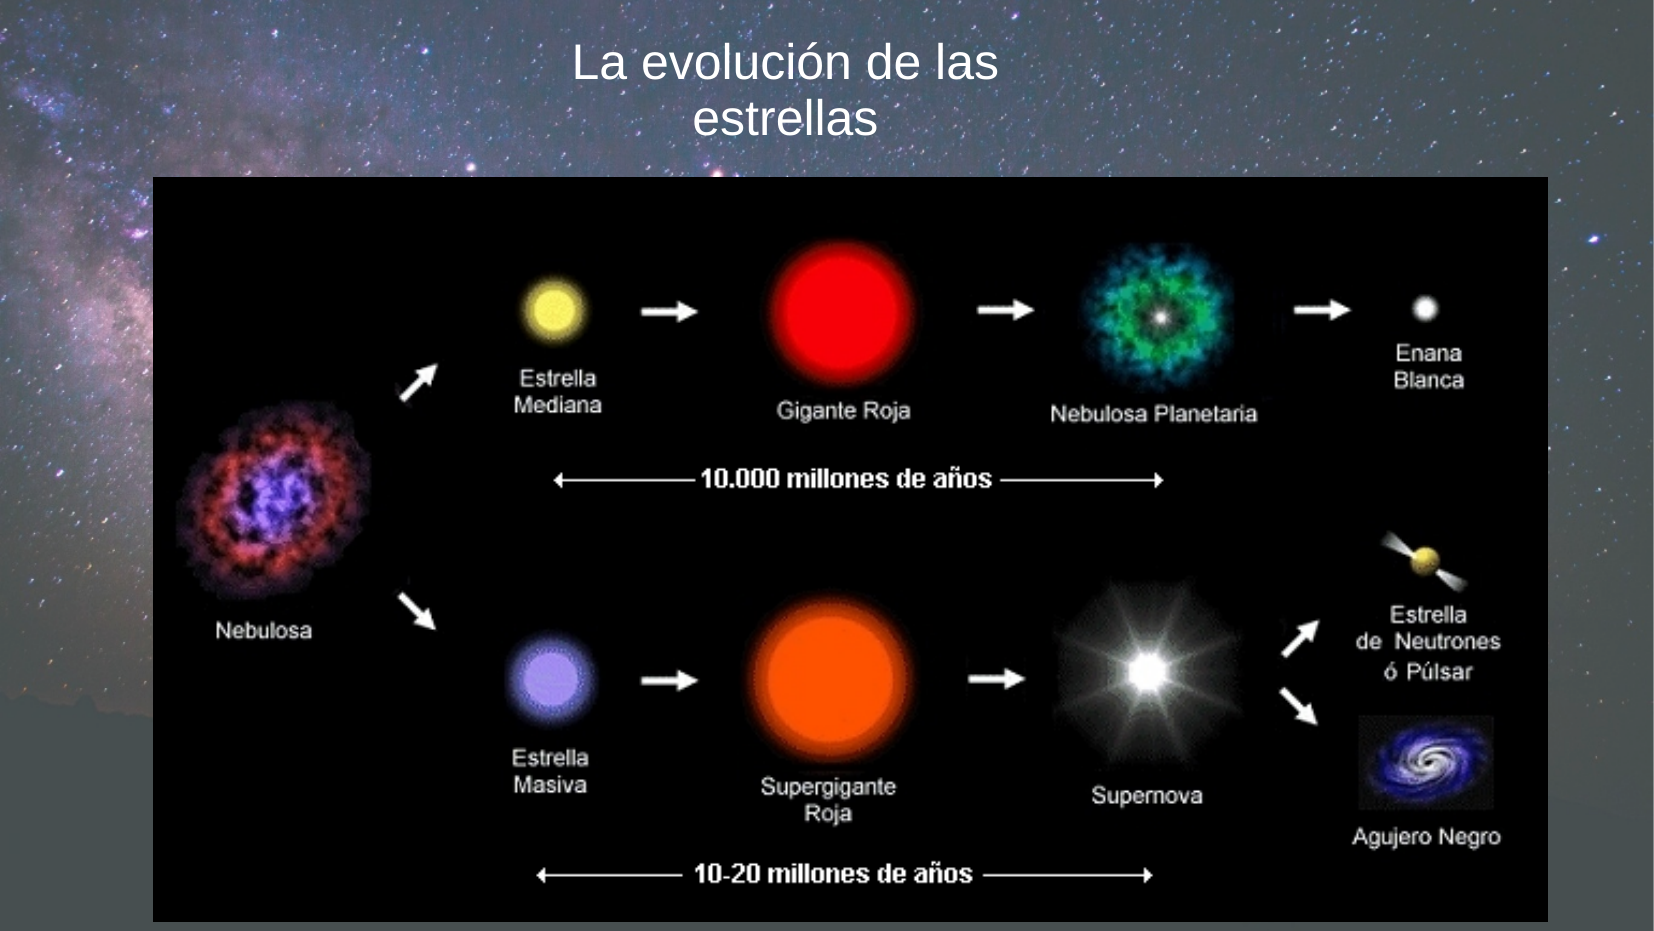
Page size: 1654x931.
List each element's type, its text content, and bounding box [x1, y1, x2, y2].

picture [153, 177, 1548, 922]
text_box La evolución de las estrellas [460, 25, 1111, 154]
